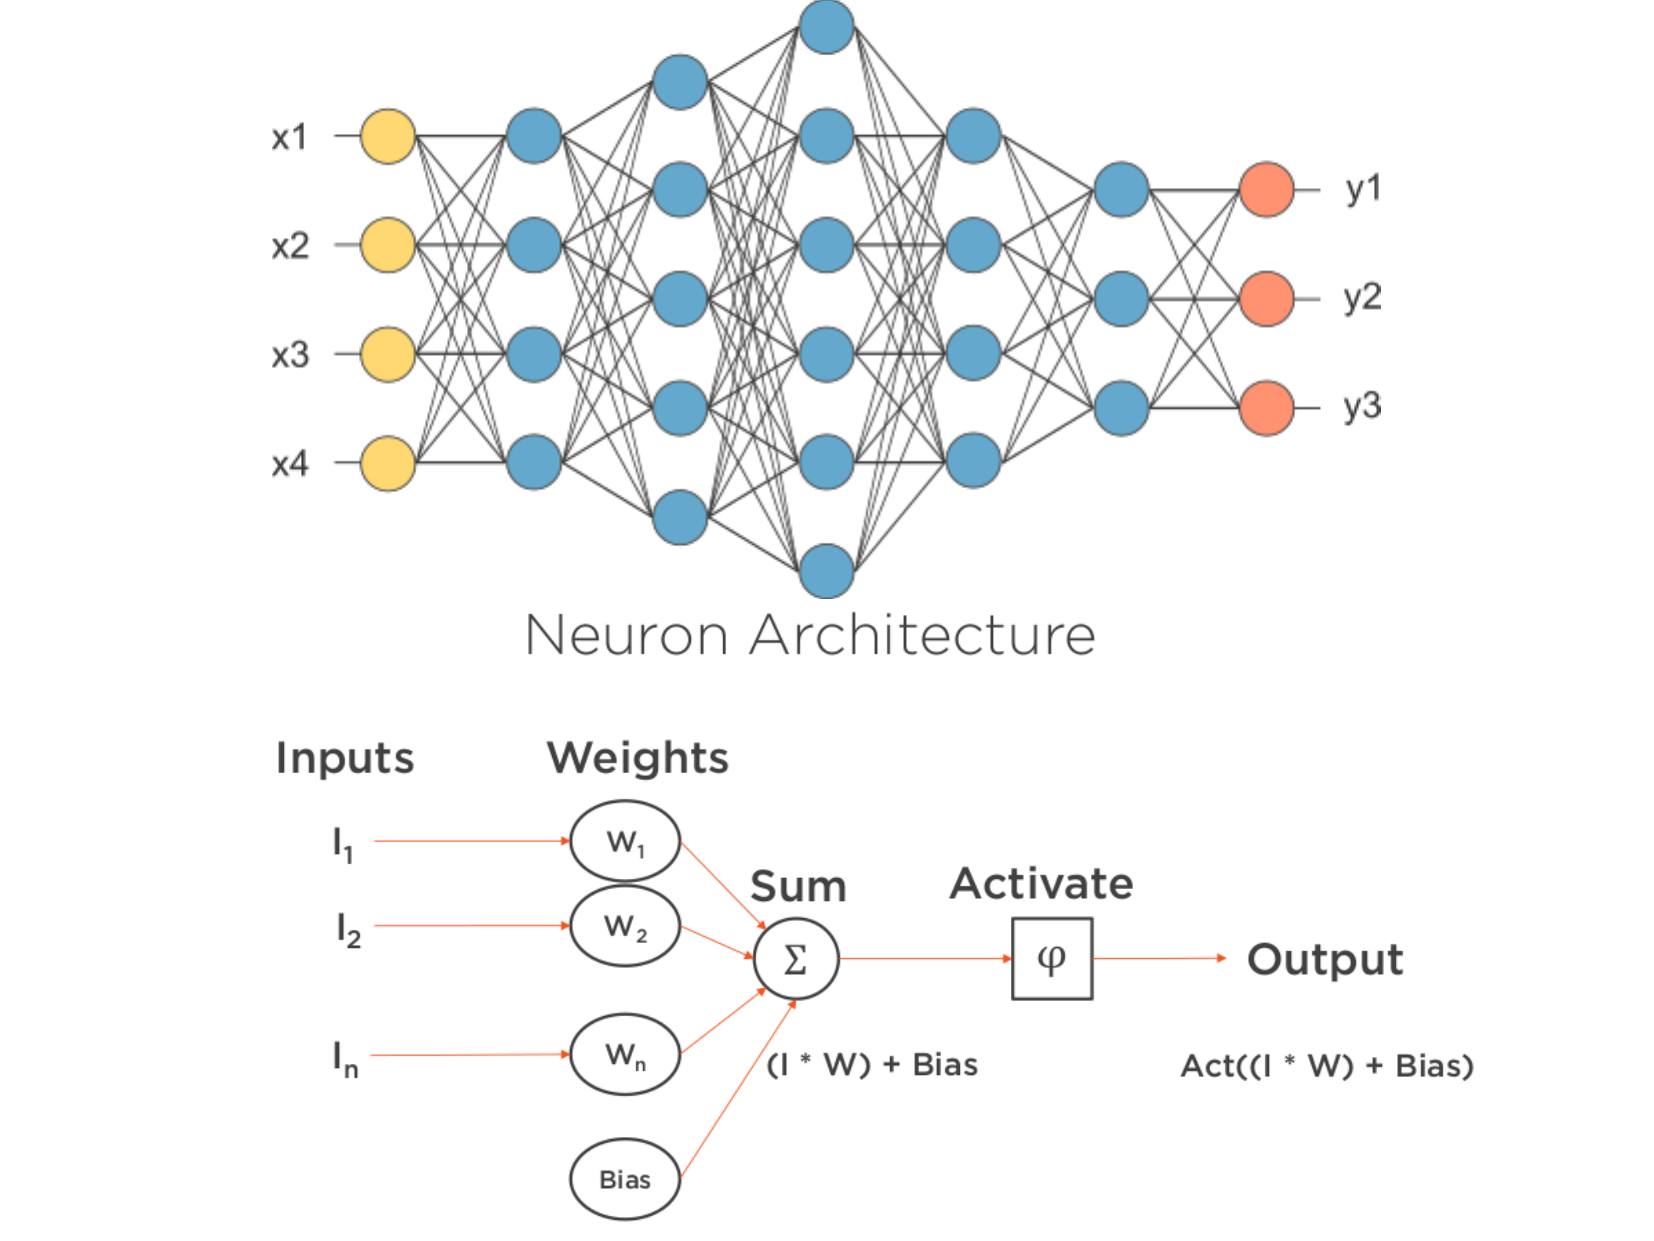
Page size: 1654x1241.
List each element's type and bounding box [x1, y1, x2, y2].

picture [254, 0, 1486, 1237]
